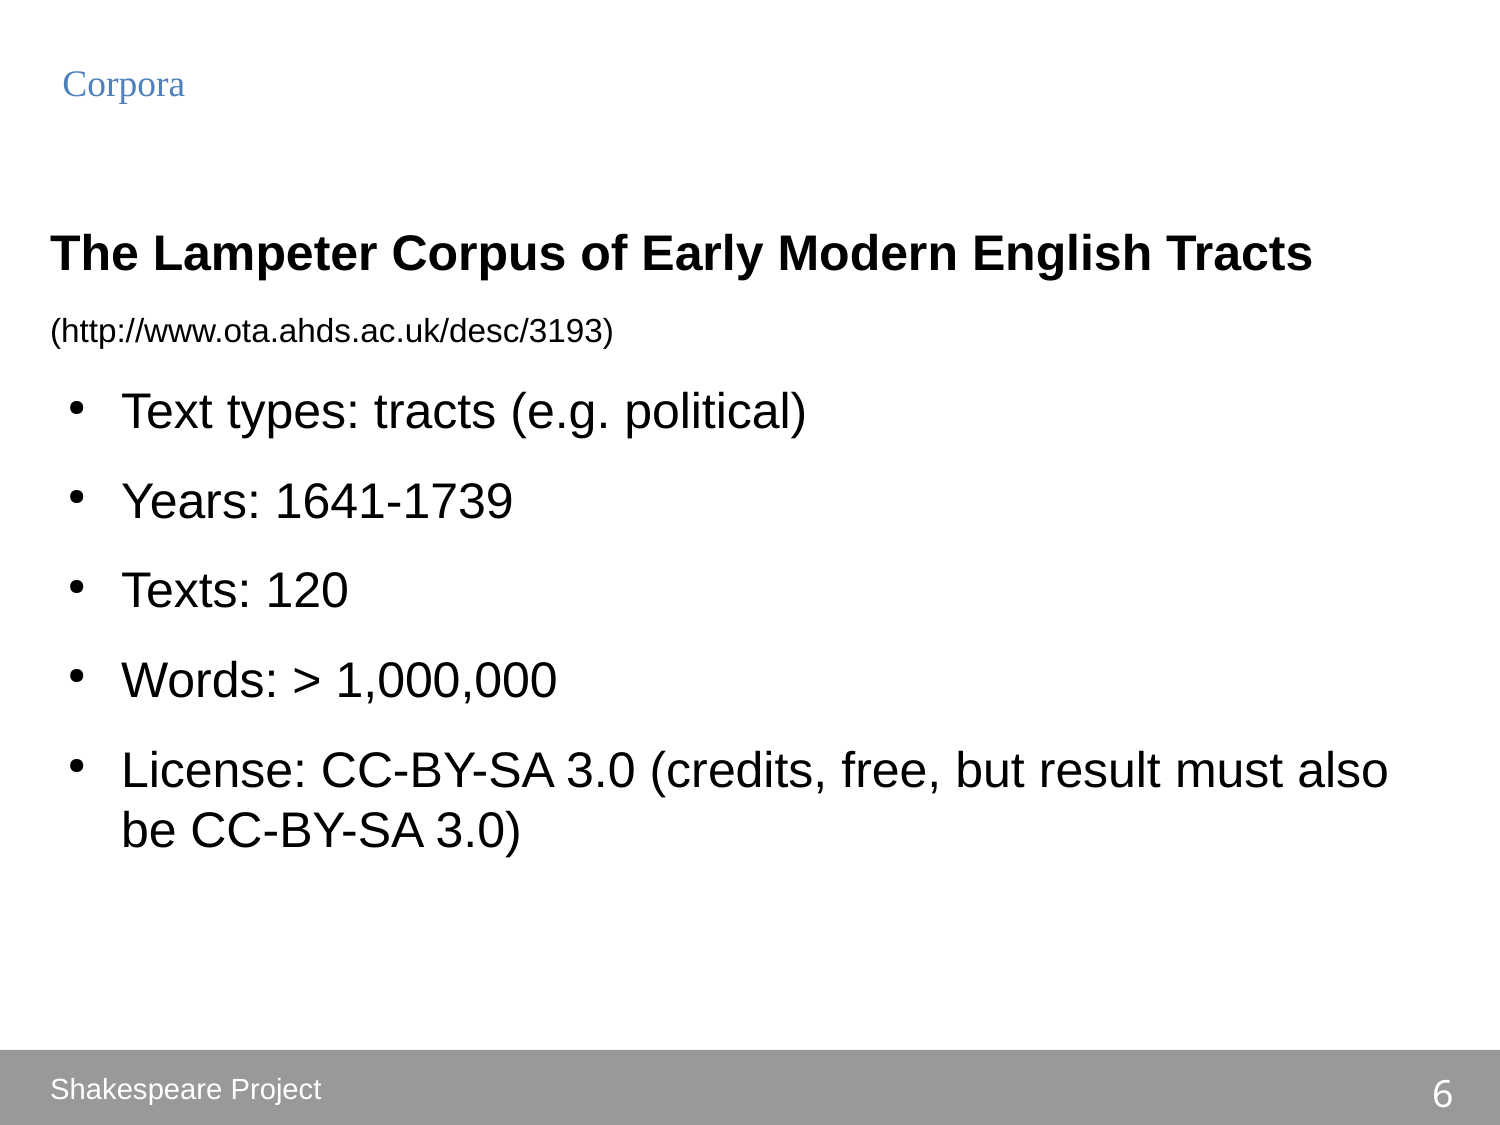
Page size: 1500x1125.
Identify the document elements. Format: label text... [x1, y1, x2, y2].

title Corpora [62, 12, 1450, 150]
footer Shakespeare Project [35, 1062, 1276, 1111]
list The Lampeter Corpus of Early Modern English Tracts (http://www.ota.ahds.ac.uk/desc/3193) Text types: tracts (e.g. political) Years: 1641-1739 Texts: 120 Words: > 1,000,000 License: CC-BY-SA 3.0 (credits, free, but result must also be CC-BY-SA 3.0) [35, 212, 1423, 910]
slide_number <Nummer> [1417, 1062, 1477, 1111]
